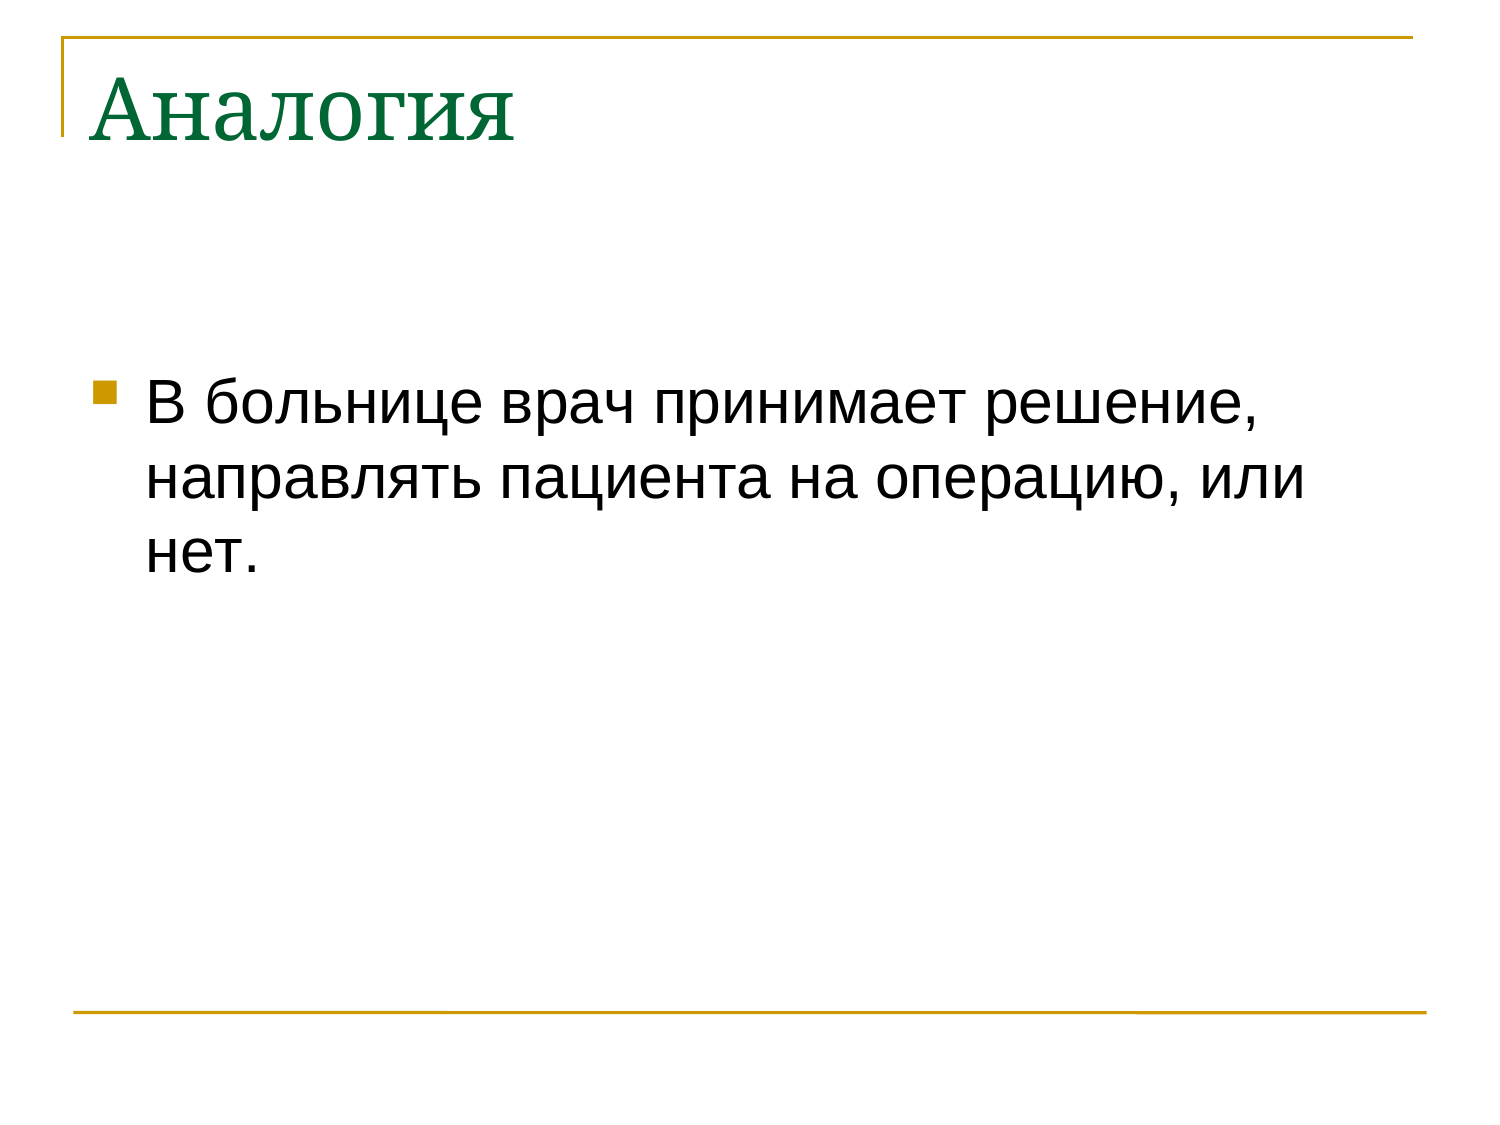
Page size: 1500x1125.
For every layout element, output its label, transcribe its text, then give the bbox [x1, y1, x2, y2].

list В больнице врач принимает решение, направлять пациента на операцию, или нет. [75, 262, 1426, 1006]
title Аналогия [75, 45, 1426, 233]
